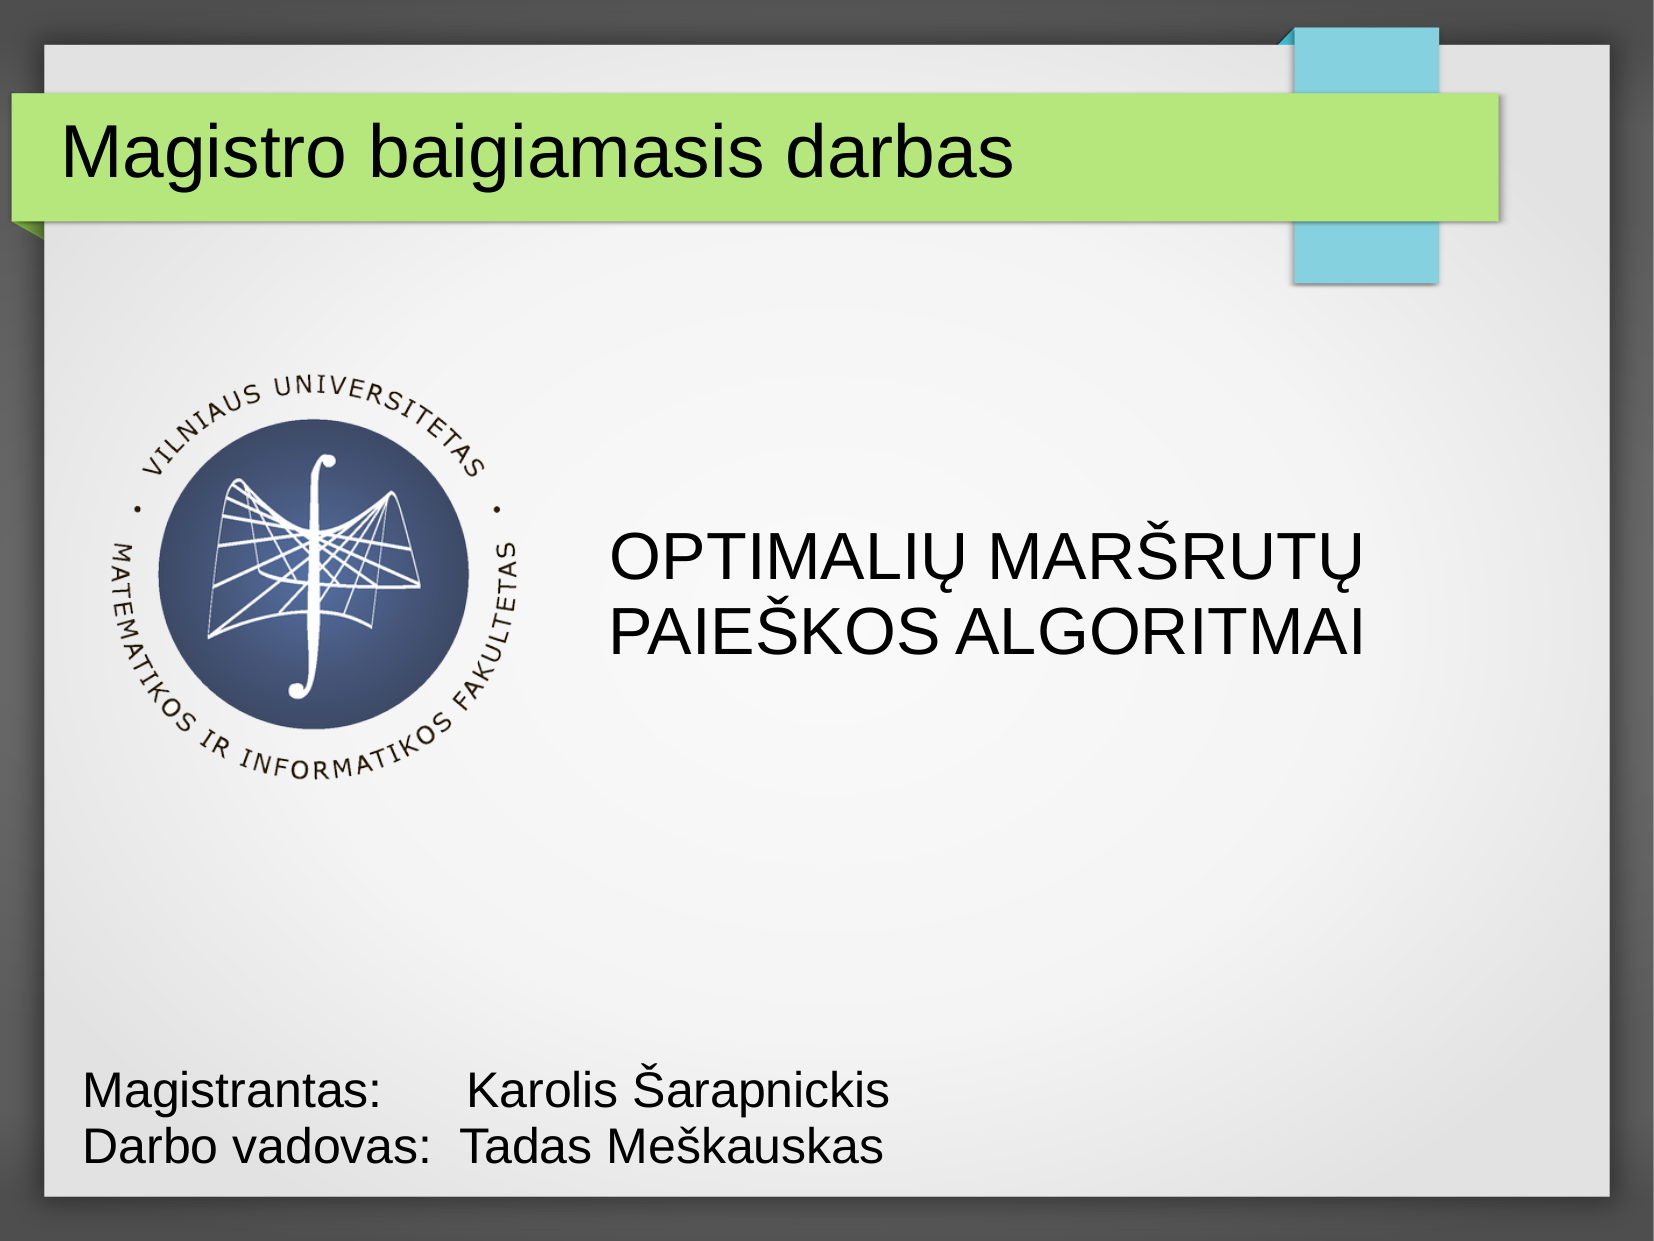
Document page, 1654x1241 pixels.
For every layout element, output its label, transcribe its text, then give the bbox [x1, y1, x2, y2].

subtitle OPTIMALIŲ MARŠRUTŲ PAIEŠKOS ALGORITMAI [540, 336, 1436, 852]
text_box Magistrantas: Karolis Šarapnickis Darbo vadovas: Tadas Meškauskas [82, 1050, 1571, 1187]
title Magistro baigiamasis darbas [60, 2, 1576, 301]
picture [0, 0, 1654, 1241]
